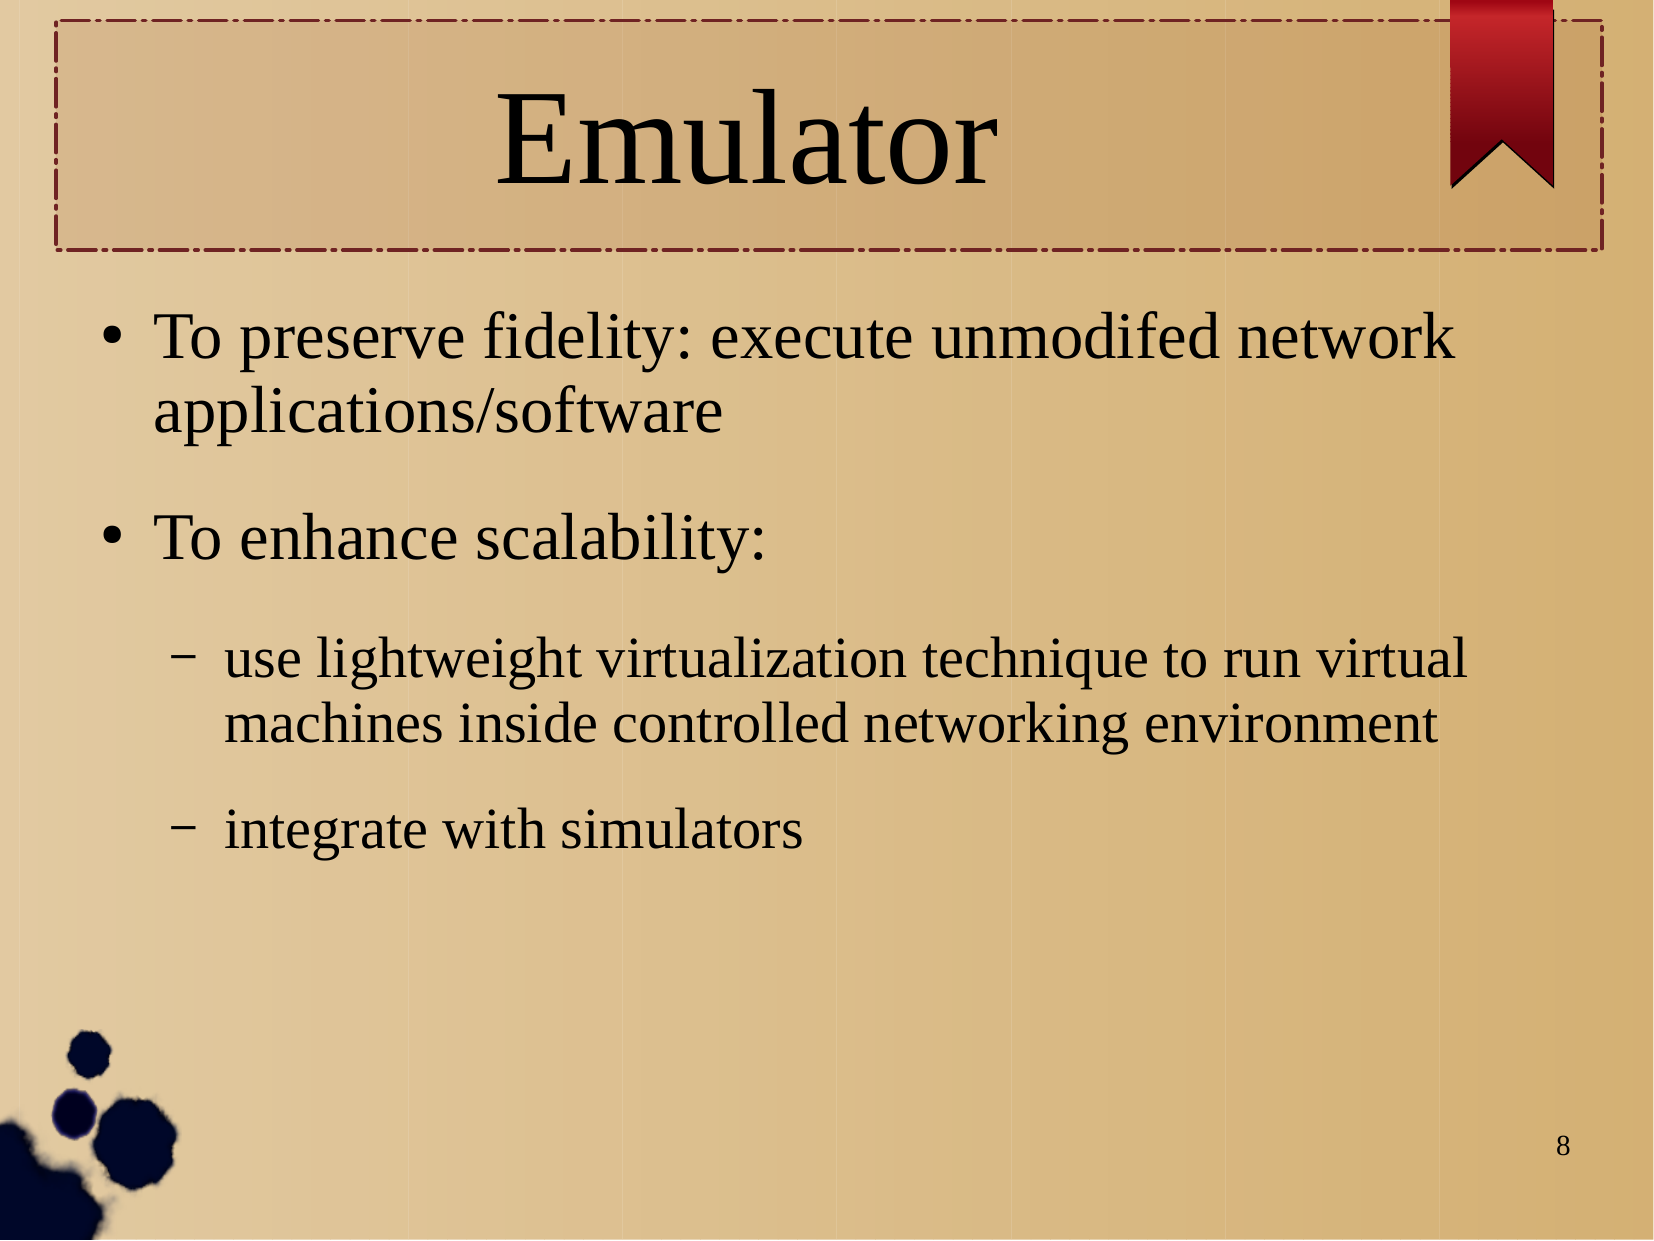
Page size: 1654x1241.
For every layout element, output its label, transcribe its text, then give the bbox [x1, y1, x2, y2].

title Emulator [82, 47, 1412, 229]
list To preserve fidelity: execute unmodifed network applications/software To enhance scalability: use lightweight virtualization technique to run virtual machines inside controlled networking environment integrate with simulators [82, 299, 1571, 1019]
